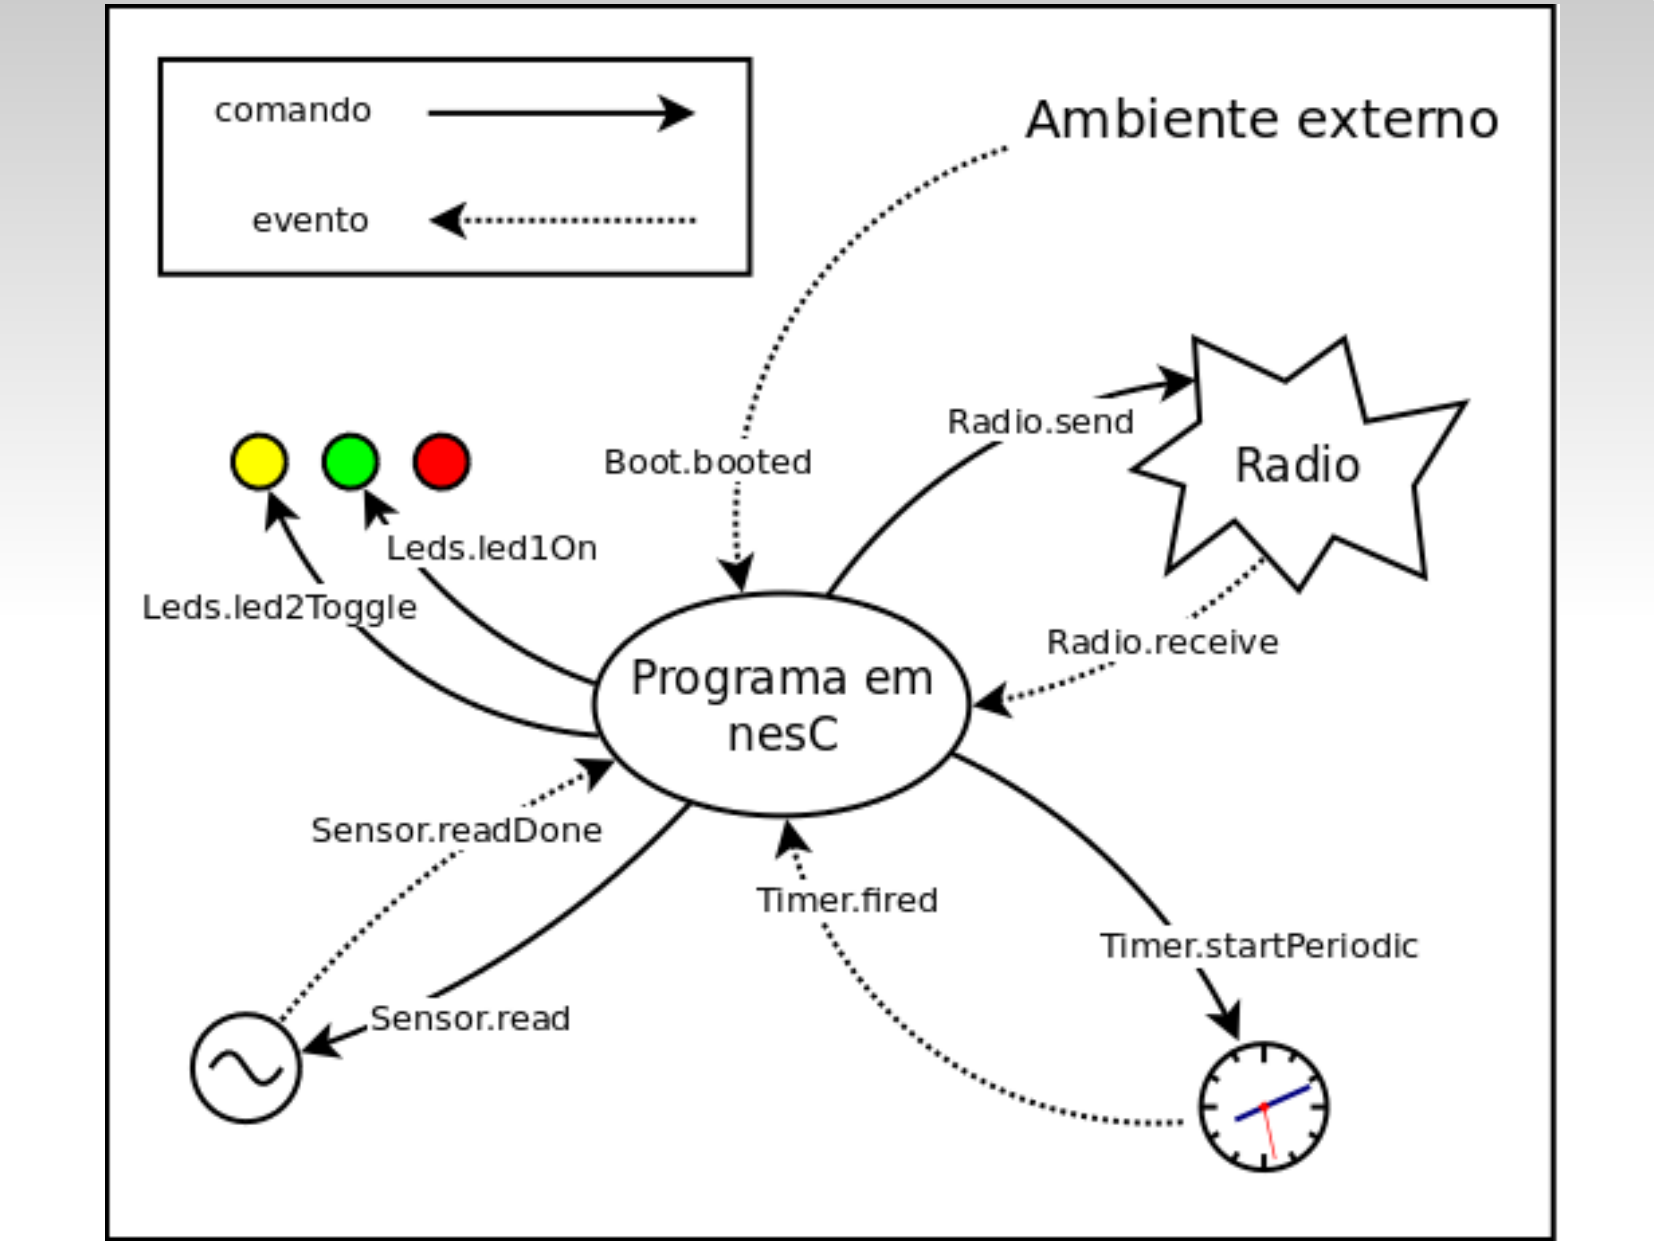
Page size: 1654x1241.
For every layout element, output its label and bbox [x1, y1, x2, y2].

picture [105, 4, 1560, 1241]
